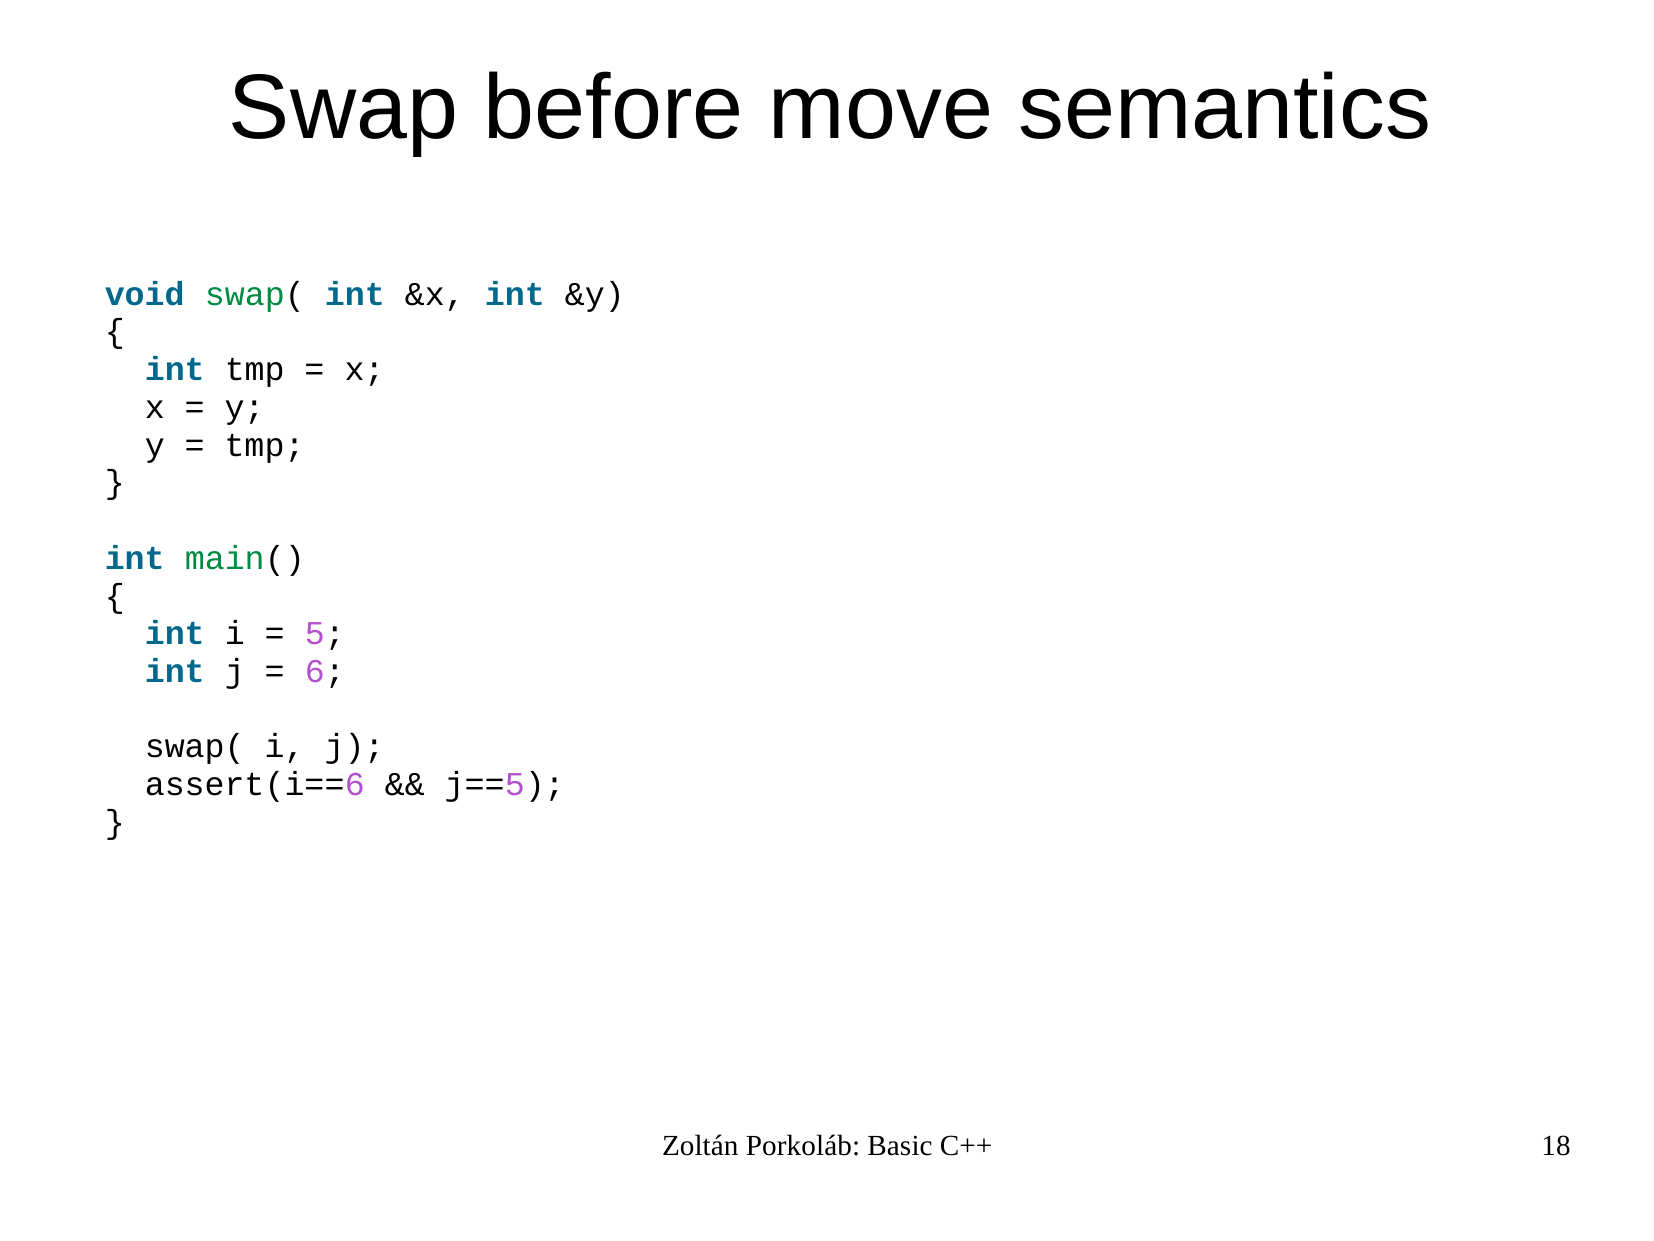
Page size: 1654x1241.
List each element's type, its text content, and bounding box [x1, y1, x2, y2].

title Swap before move semantics [86, 2, 1576, 211]
text_box void swap( int &x, int &y) { int tmp = x; x = y; y = tmp; } int main() { int i = 5; int j = 6; swap( i, j); assert(i==6 && j==5); } [90, 270, 1561, 946]
